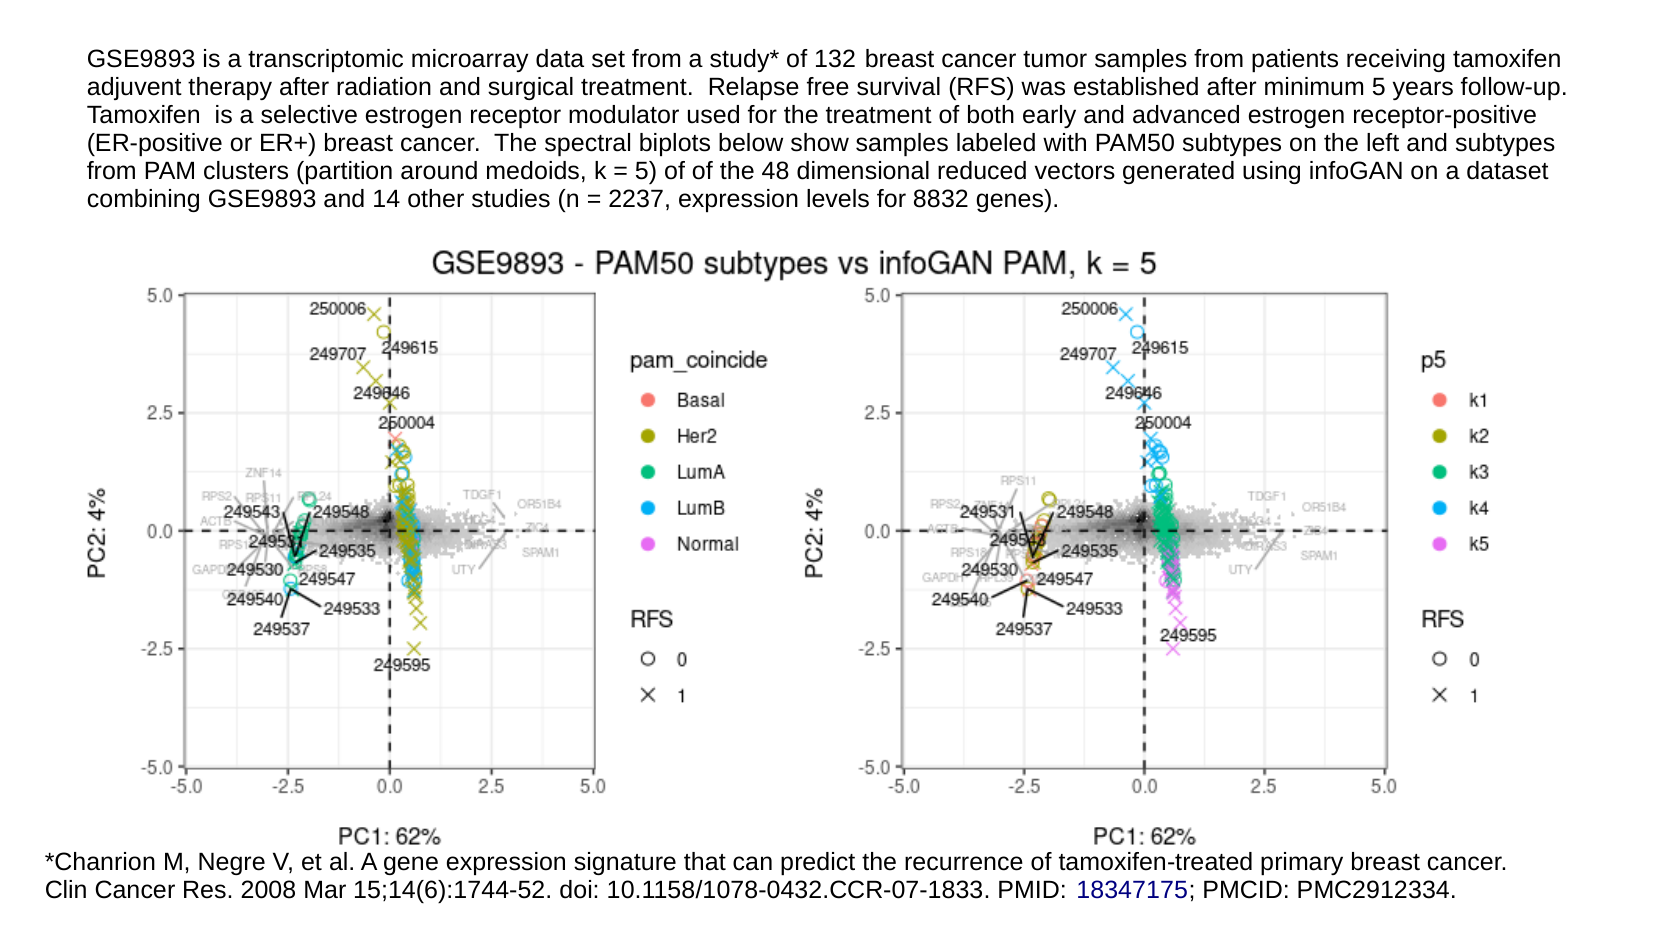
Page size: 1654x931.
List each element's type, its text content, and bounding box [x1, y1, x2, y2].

subtitle GSE9893 is a transcriptomic microarray data set from a study* of 132 breast cancer tumor samples from patients receiving tamoxifen adjuvent therapy after radiation and surgical treatment. Relapse free survival (RFS) was established after minimum 5 years follow-up. Tamoxifen is a selective estrogen receptor modulator used for the treatment of both early and advanced estrogen receptor-positive (ER-positive or ER+) breast cancer. The spectral biplots below show samples labeled with PAM50 subtypes on the left and subtypes from PAM clusters (partition around medoids, k = 5) of of the 48 dimensional reduced vectors generated using infoGAN on a dataset combining GSE9893 and 14 other studies (n = 2237, expression levels for 8832 genes). [86, 45, 1576, 269]
text_box *Chanrion M, Negre V, et al. A gene expression signature that can predict the recurrence of tamoxifen-treated primary breast cancer. Clin Cancer Res. 2008 Mar 15;14(6):1744-52. doi: 10.1158/1078-0432.CCR-07-1833. PMID: 18347175; PMCID: PMC2912334. [30, 840, 1531, 916]
picture [77, 243, 1512, 840]
